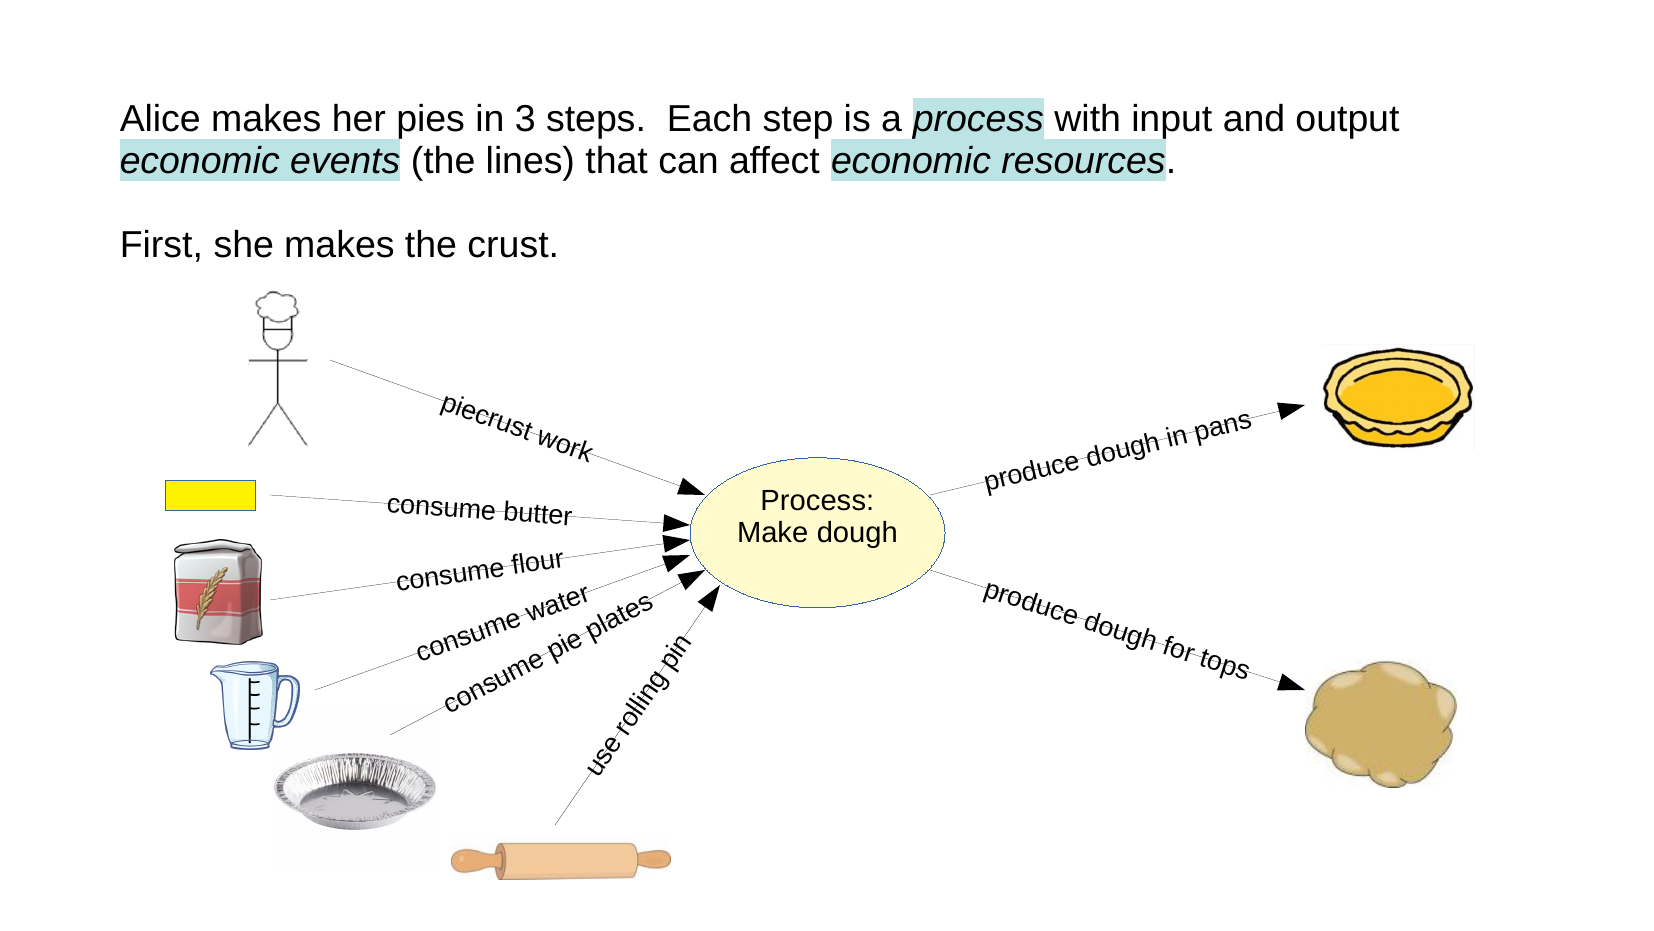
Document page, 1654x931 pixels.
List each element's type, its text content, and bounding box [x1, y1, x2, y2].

picture [210, 661, 438, 873]
picture [225, 284, 331, 448]
picture [1305, 659, 1457, 788]
text_box Alice makes her pies in 3 steps. Each step is a process with input and output economic events (the lines) that can affect economic resources. First, she makes the crust. [105, 90, 1531, 273]
text_box Process: Make dough [690, 457, 946, 608]
picture [451, 834, 671, 880]
picture [165, 539, 271, 646]
text_box [165, 480, 256, 511]
picture [1322, 344, 1475, 451]
